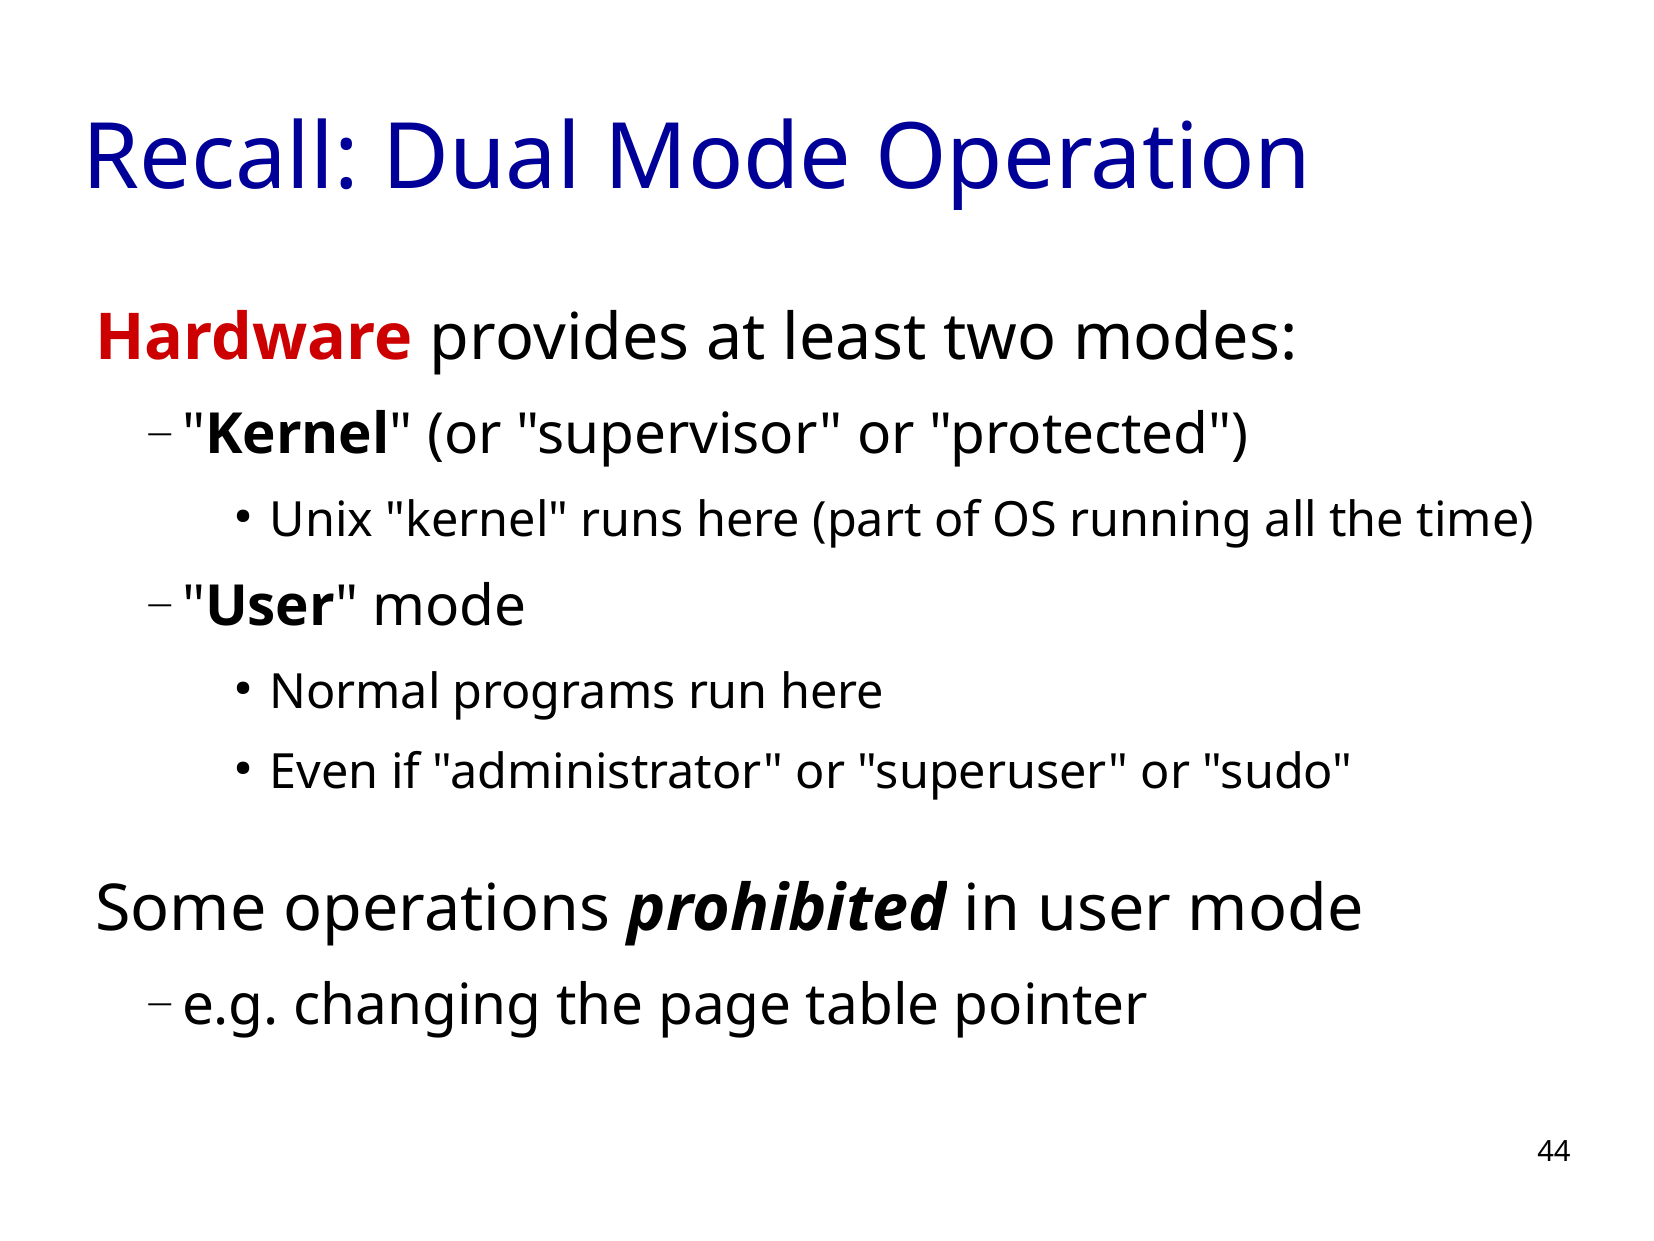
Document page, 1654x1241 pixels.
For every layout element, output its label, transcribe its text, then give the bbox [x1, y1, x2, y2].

title Recall: Dual Mode Operation [82, 49, 1571, 257]
list Hardware provides at least two modes: "Kernel" (or "supervisor" or "protected") Unix "kernel" runs here (part of OS running all the time) "User" mode Normal programs run here Even if "administrator" or "superuser" or "sudo" Some operations prohibited in user mode e.g. changing the page table pointer [60, 290, 1571, 1096]
